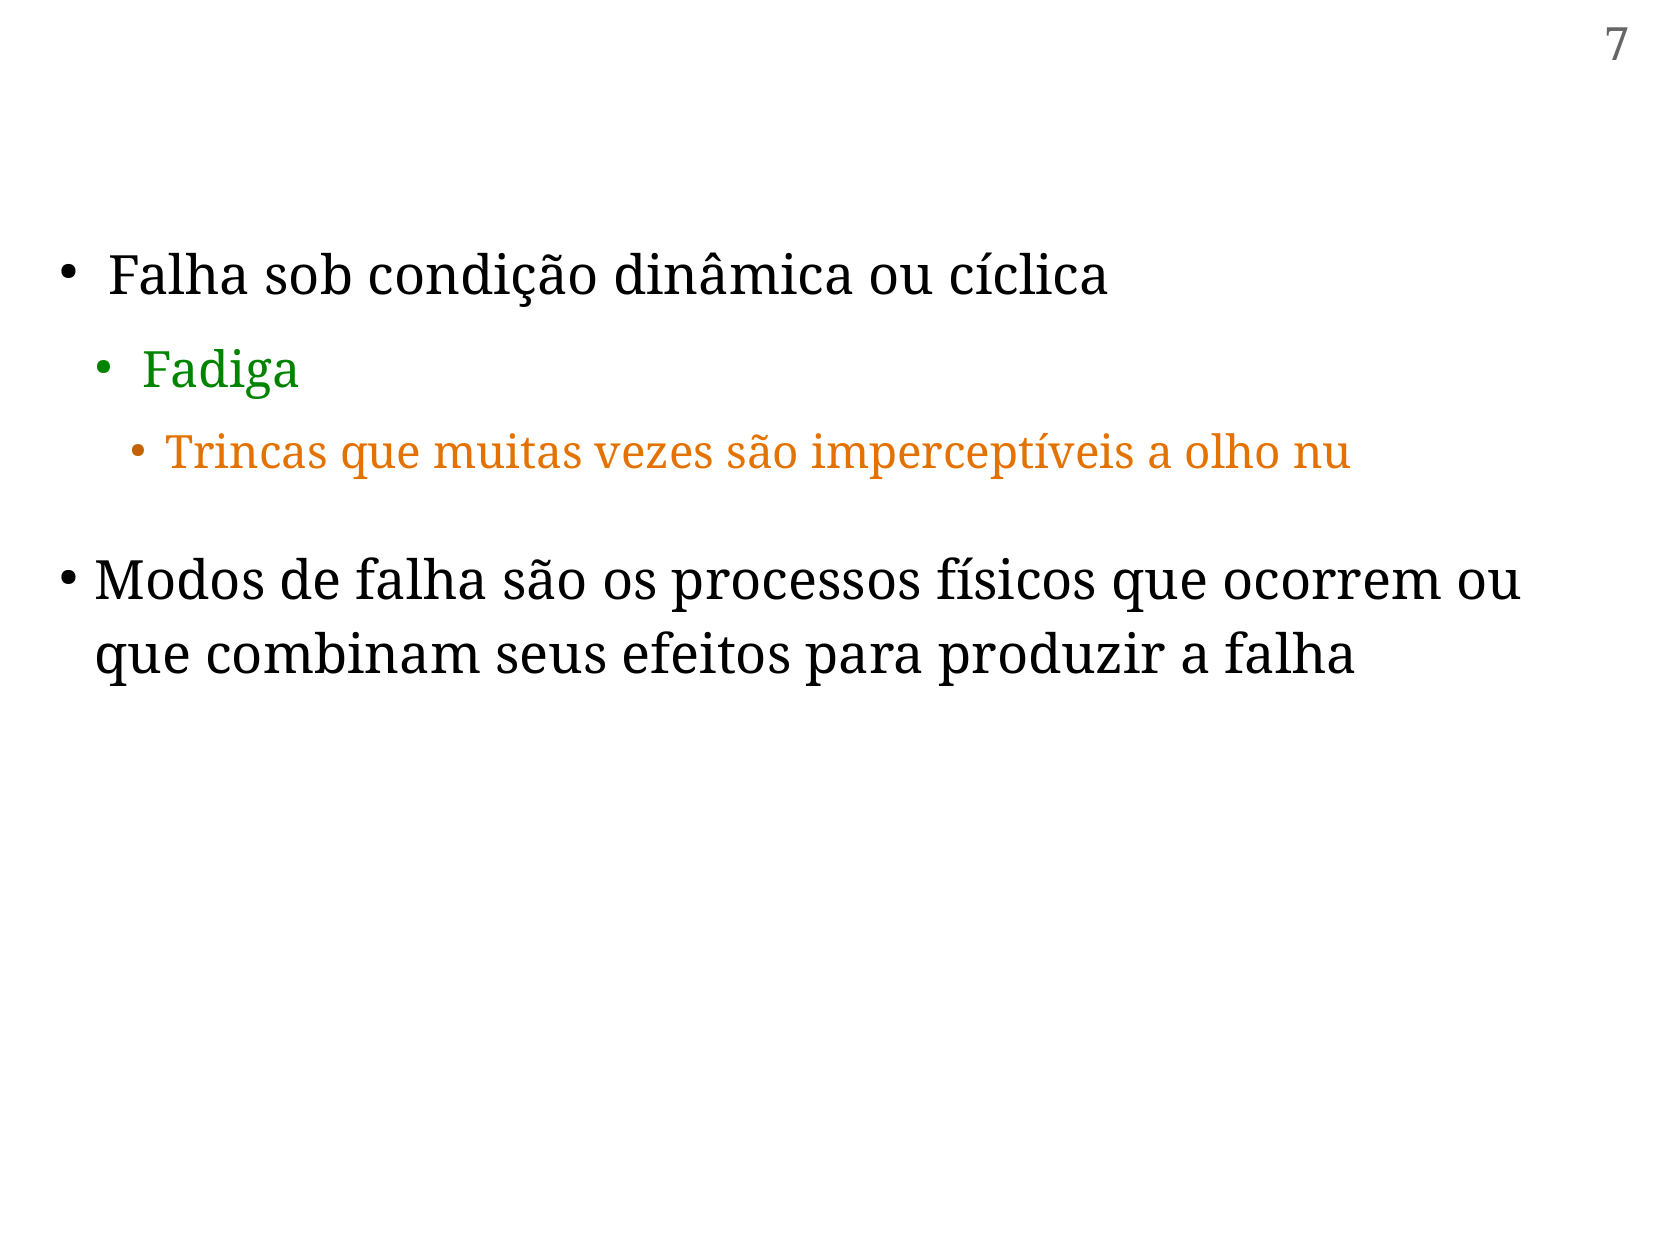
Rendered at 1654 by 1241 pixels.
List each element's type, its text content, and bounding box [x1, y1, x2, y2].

list Falha sob condição dinâmica ou cíclica Fadiga Trincas que muitas vezes são imperceptíveis a olho nu Modos de falha são os processos físicos que ocorrem ou que combinam seus efeitos para produzir a falha [59, 236, 1595, 1211]
